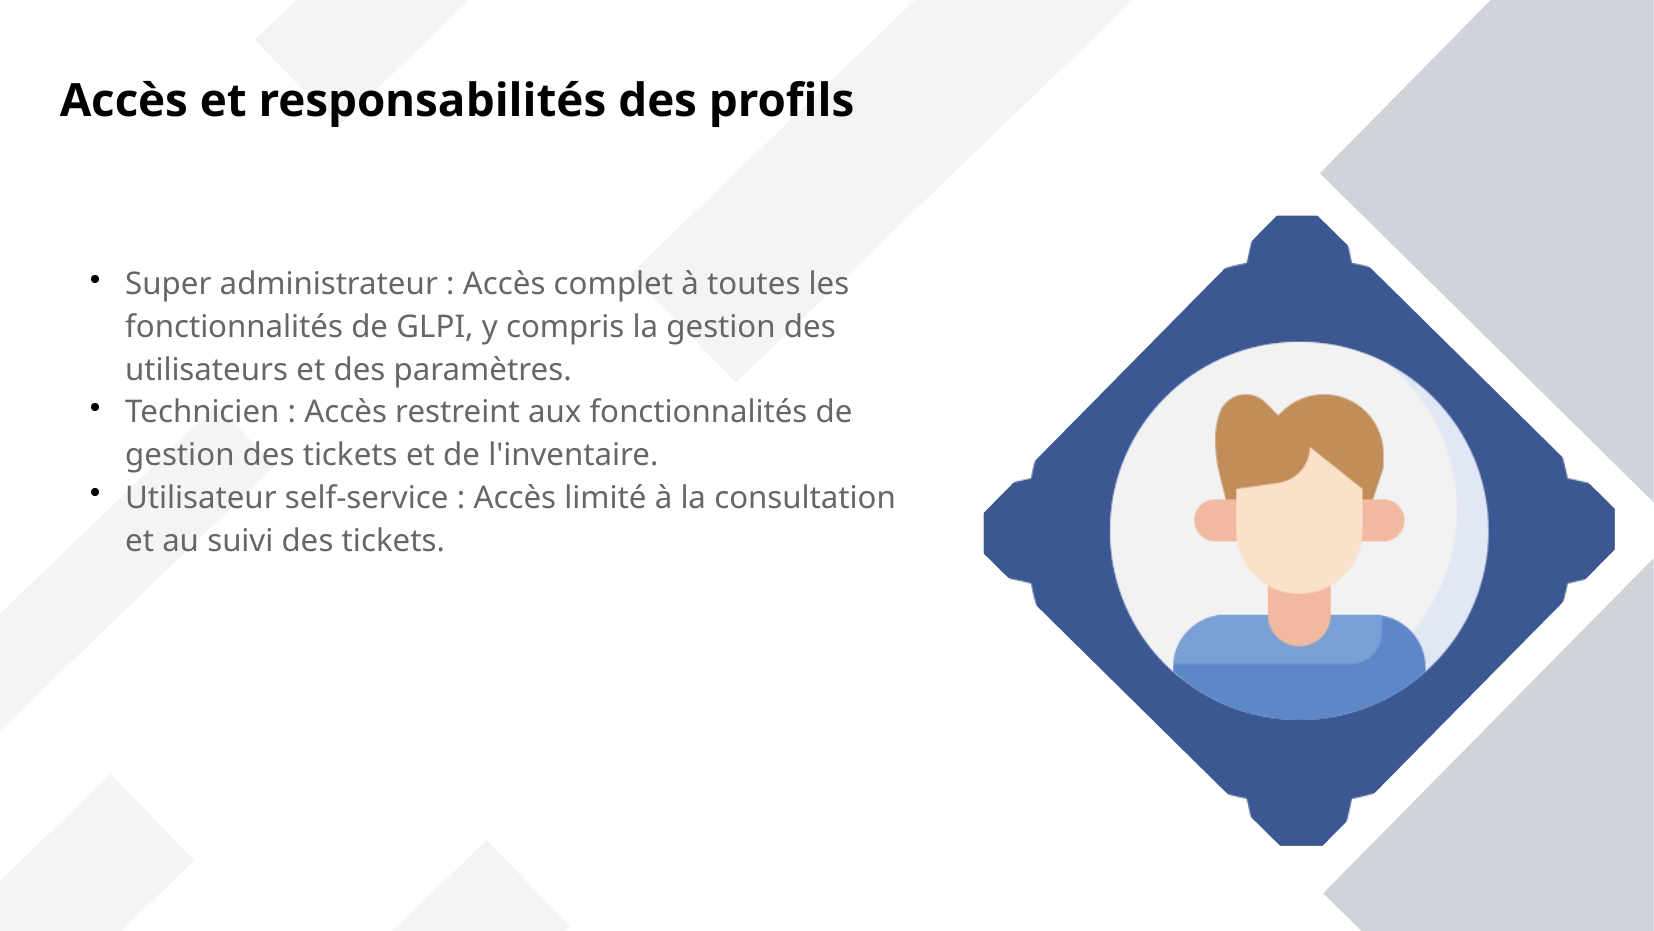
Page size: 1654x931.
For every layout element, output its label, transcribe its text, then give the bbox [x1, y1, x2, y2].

text_box [963, 195, 1636, 867]
text_box Accès et responsabilités des profils [45, 60, 886, 200]
text_box Super administrateur : Accès complet à toutes les fonctionnalités de GLPI, y compris la gestion des utilisateurs et des paramètres. Technicien : Accès restreint aux fonctionnalités de gestion des tickets et de l'inventaire. Utilisateur self-service : Accès limité à la consultation et au suivi des tickets. [75, 253, 916, 568]
